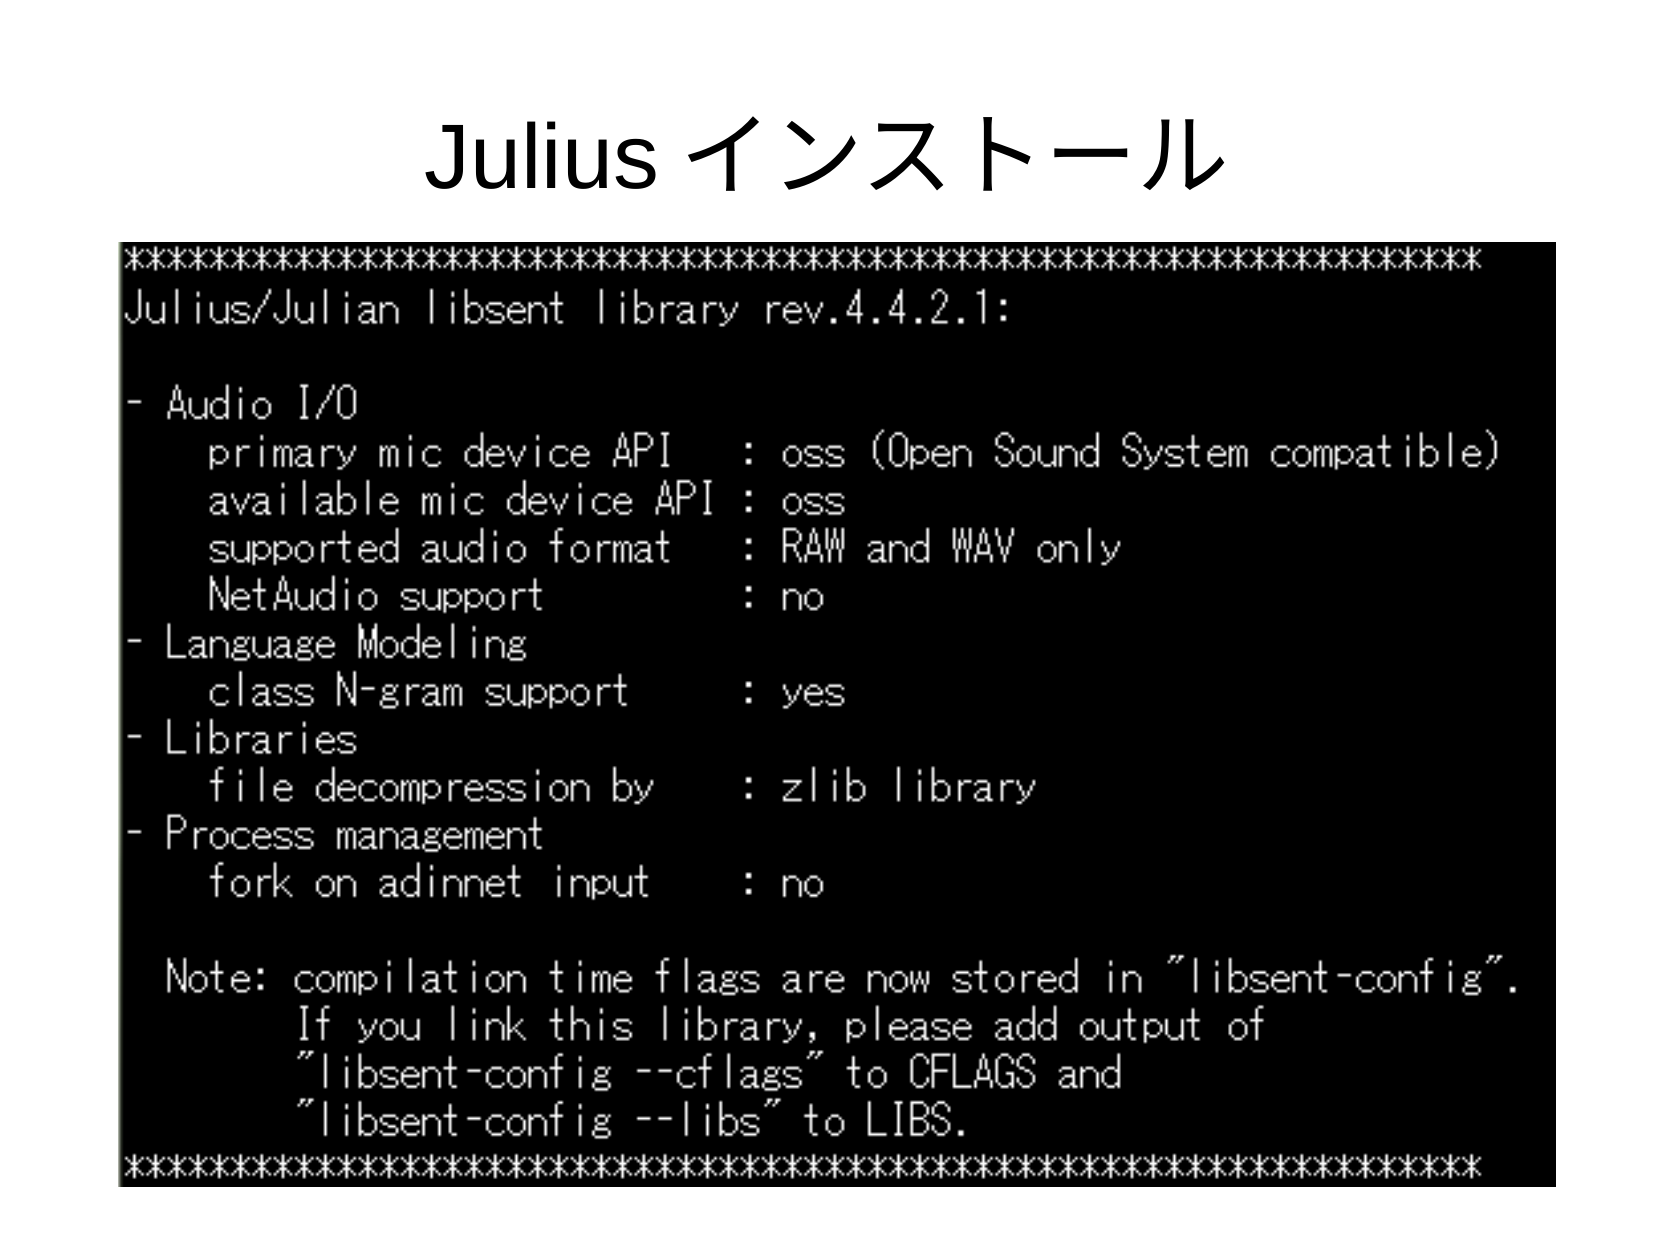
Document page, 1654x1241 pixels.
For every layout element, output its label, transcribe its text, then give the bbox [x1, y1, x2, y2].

title Juliusインストール [82, 49, 1571, 257]
picture [118, 242, 1556, 1188]
